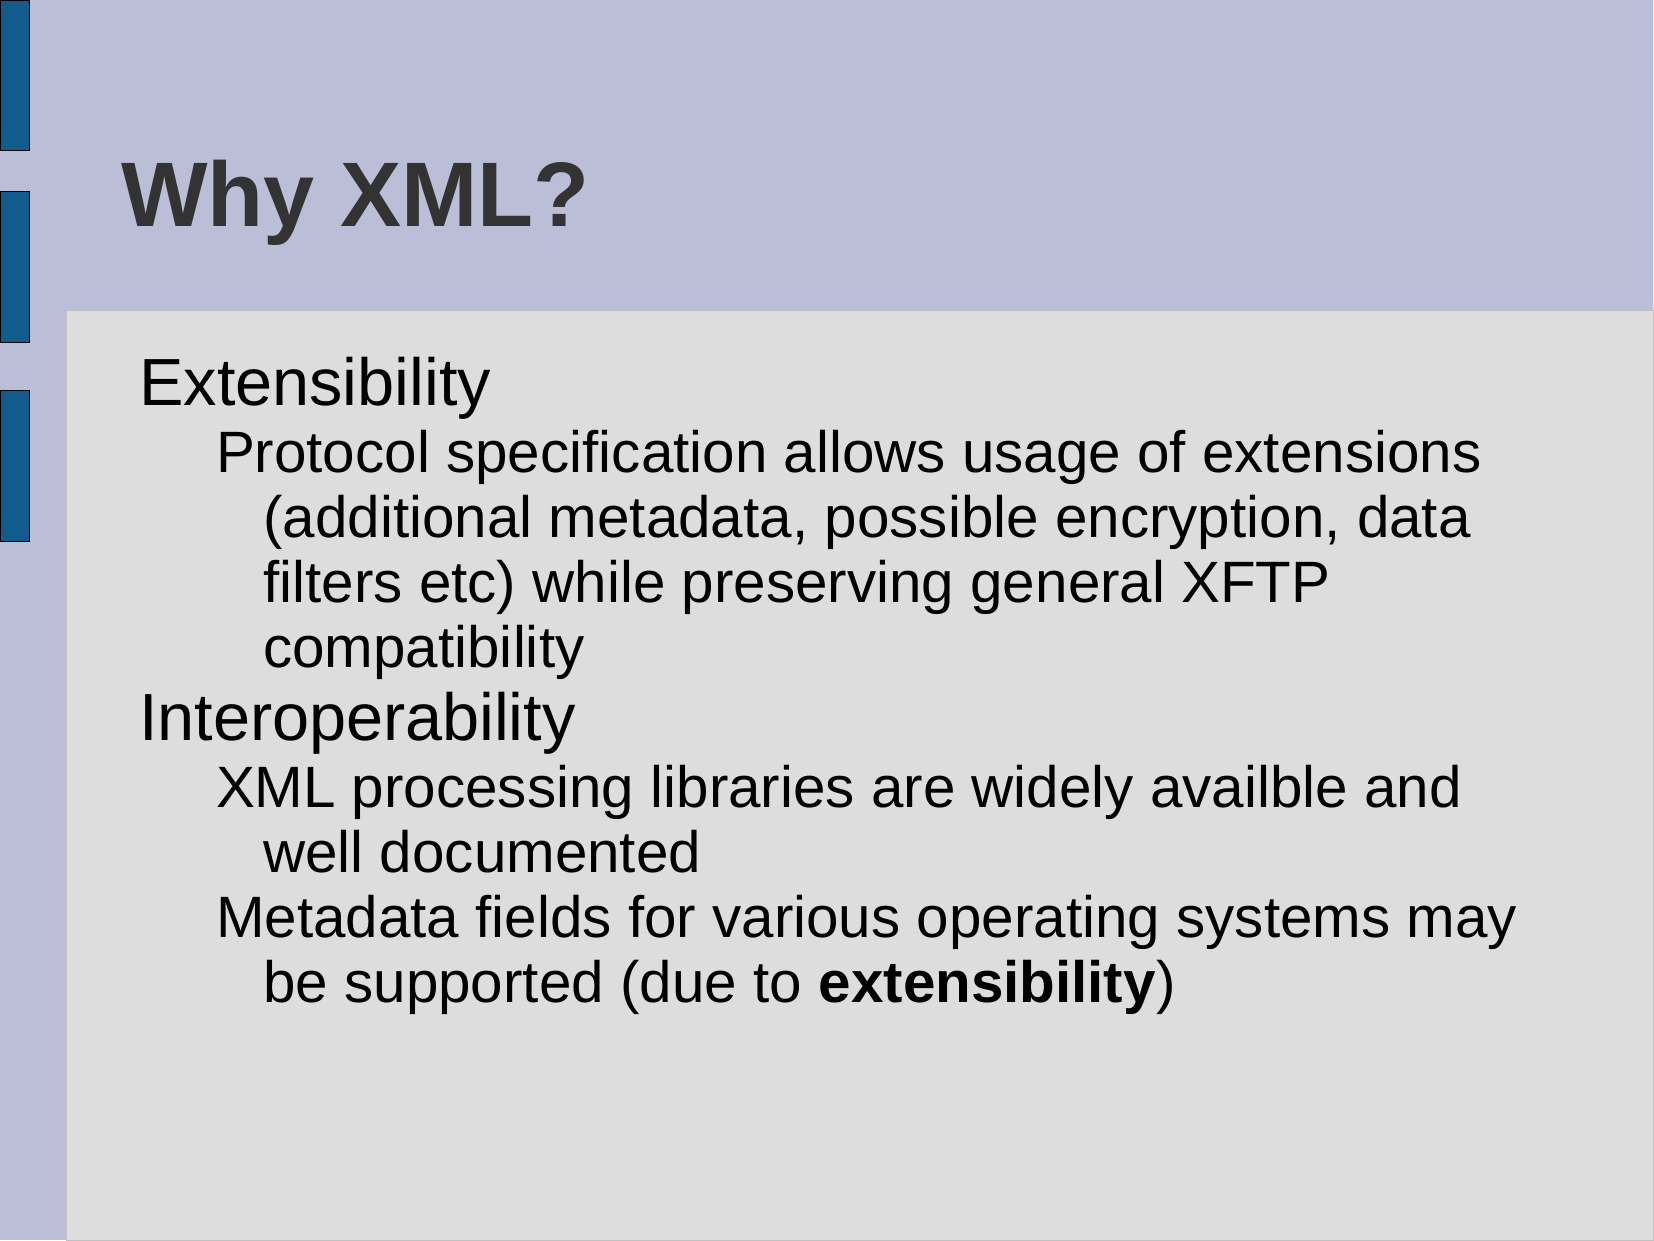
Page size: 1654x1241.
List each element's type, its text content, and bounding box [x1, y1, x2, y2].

list Extensibility Protocol specification allows usage of extensions (additional metadata, possible encryption, data filters etc) while preserving general XFTP compatibility Interoperability XML processing libraries are widely availble and well documented Metadata fields for various operating systems may be supported (due to extensibility) [121, 344, 1534, 1127]
title Why XML? [121, 91, 1534, 299]
